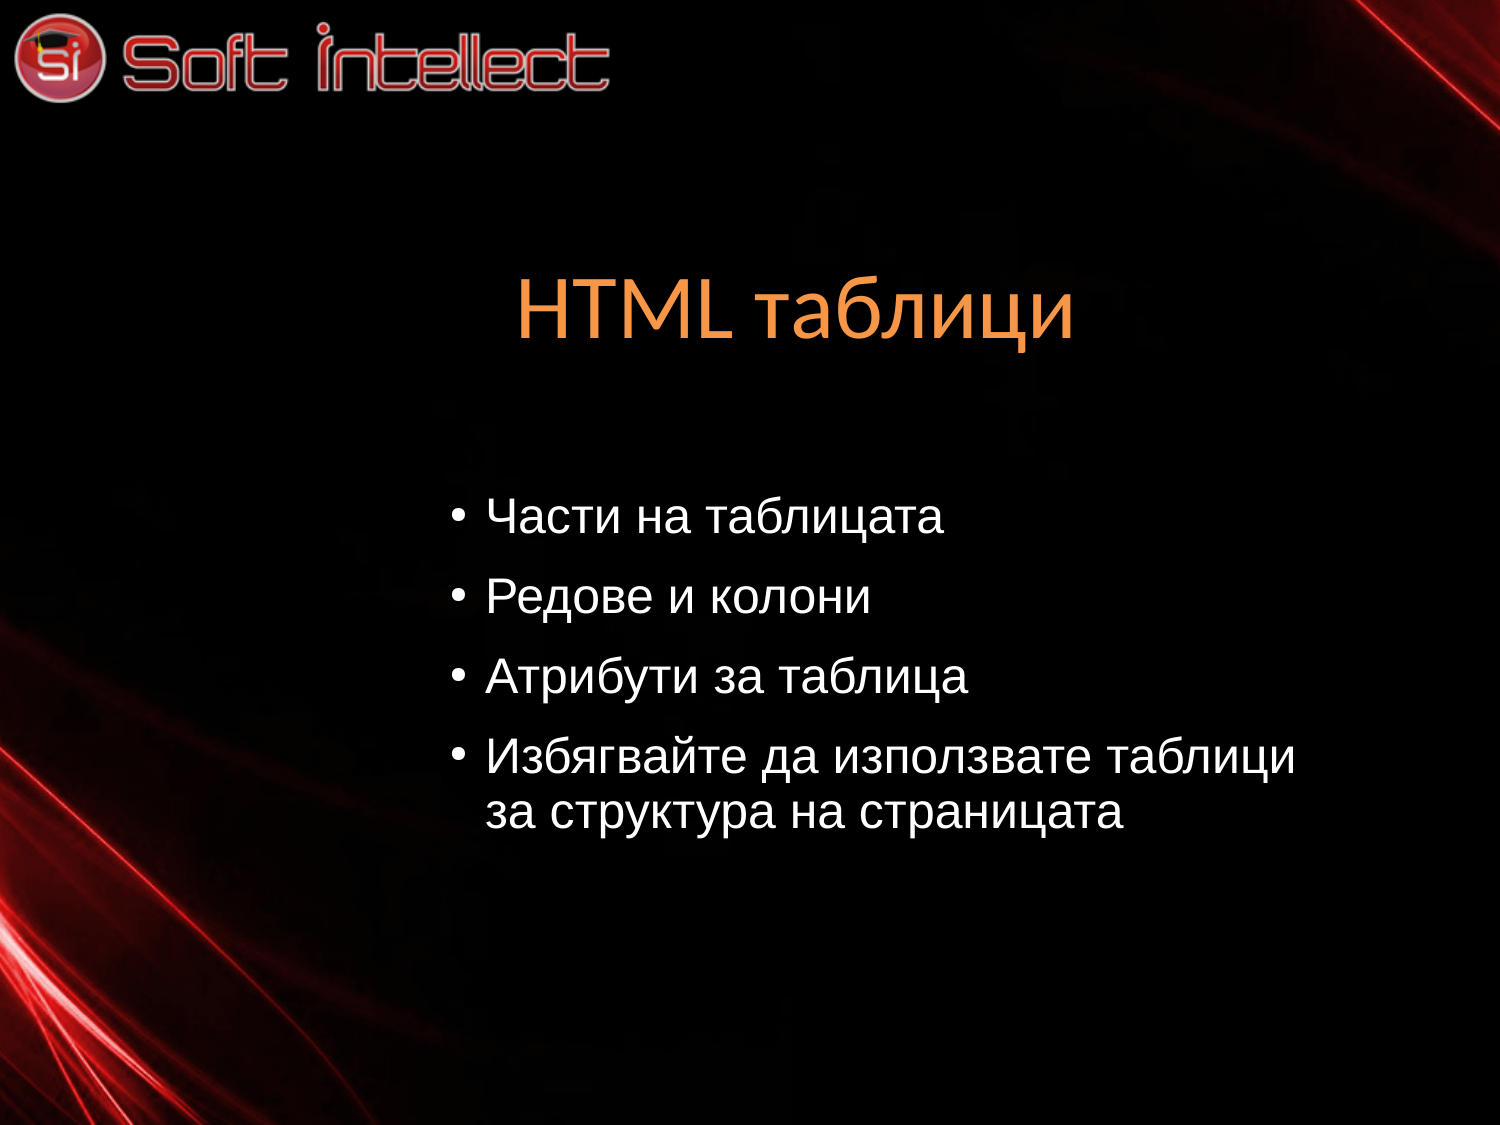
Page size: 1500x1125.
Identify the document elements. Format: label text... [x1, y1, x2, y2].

text_box HTML таблици [158, 181, 1434, 423]
picture [0, 0, 1500, 1125]
text_box Части на таблицата Редове и колони Атрибути за таблица Избягвайте да използвате таблици за структура на страницата [434, 481, 1325, 930]
